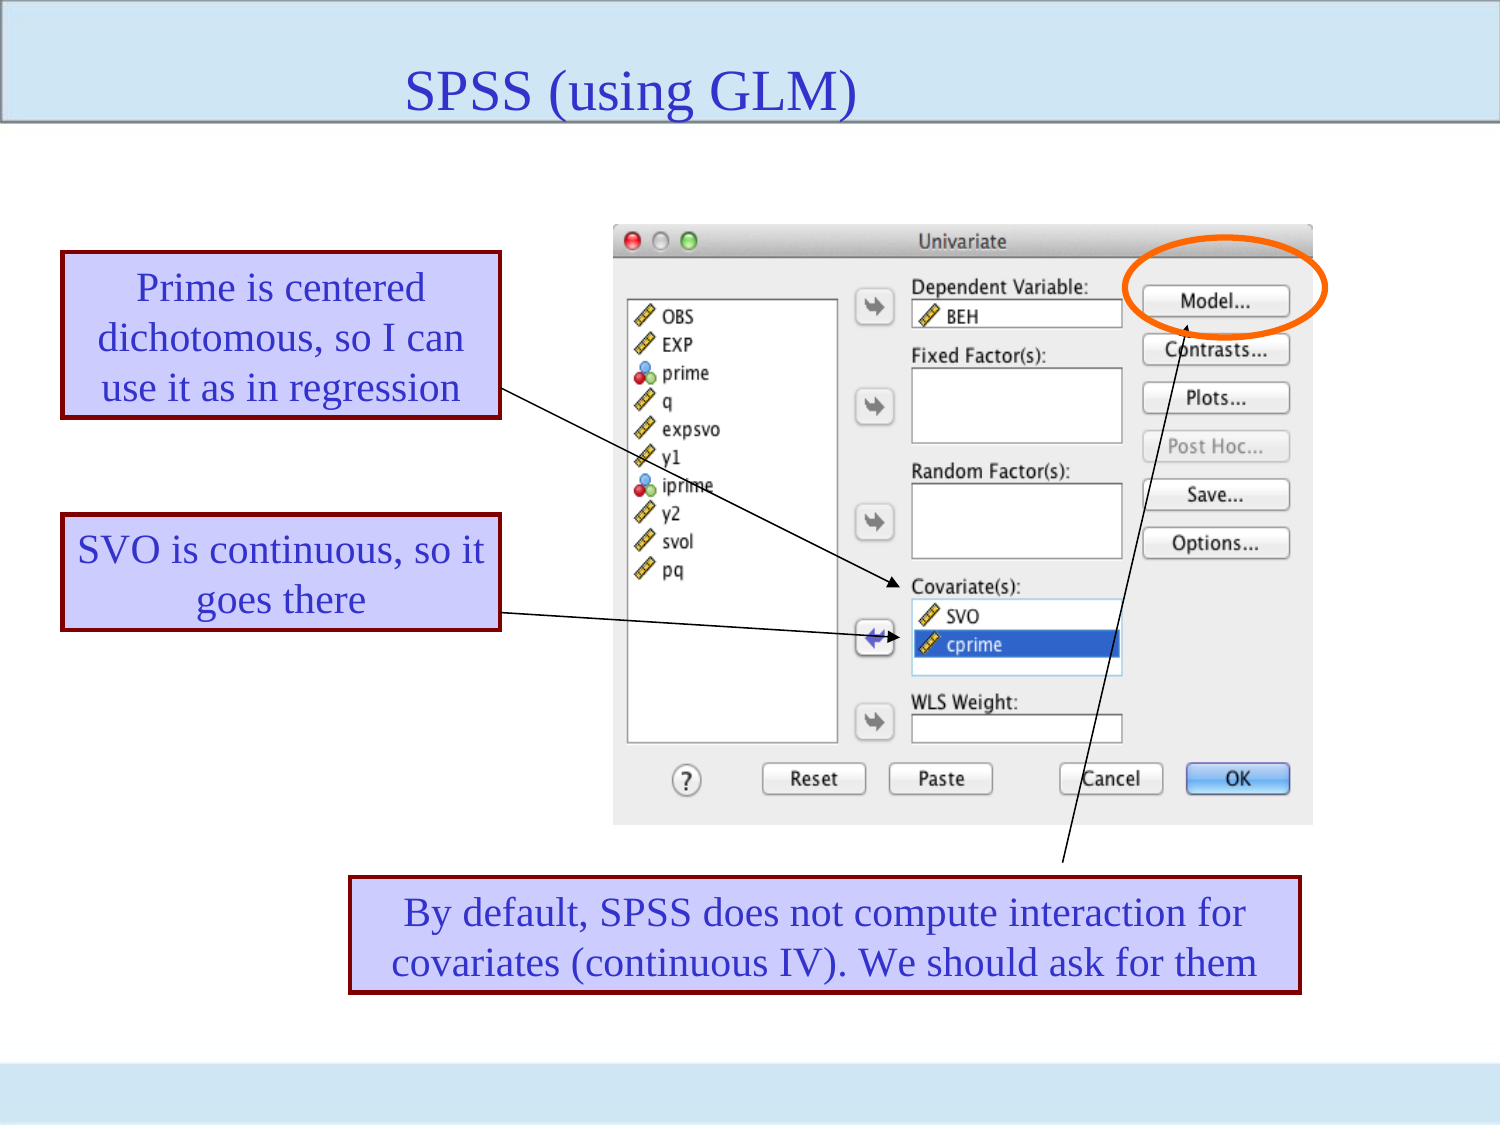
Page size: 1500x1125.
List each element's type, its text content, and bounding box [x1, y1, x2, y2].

text_box SVO is continuous, so it goes there [62, 514, 500, 630]
picture [0, 0, 1500, 1125]
text_box By default, SPSS does not compute interaction for covariates (continuous IV). We should ask for them [350, 876, 1300, 993]
text_box Prime is centered dichotomous, so I can use it as in regression [62, 252, 500, 418]
title SPSS (using GLM) [150, 37, 1113, 138]
